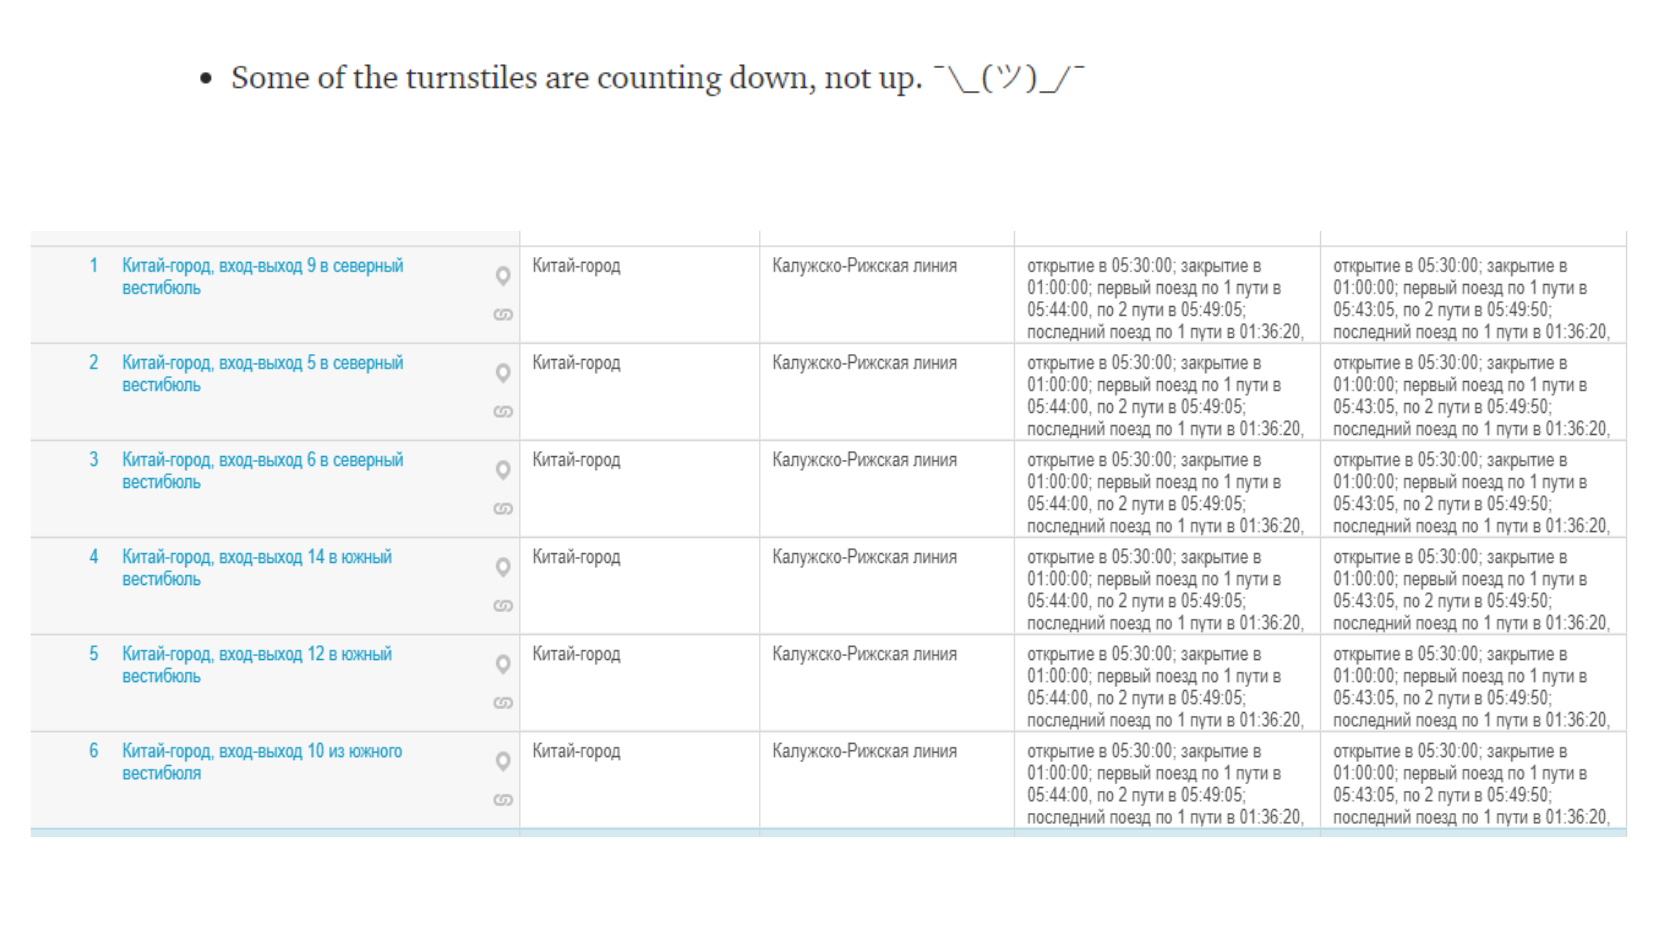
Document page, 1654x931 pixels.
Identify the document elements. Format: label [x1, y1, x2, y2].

picture [0, 231, 1653, 837]
picture [135, 38, 1468, 121]
